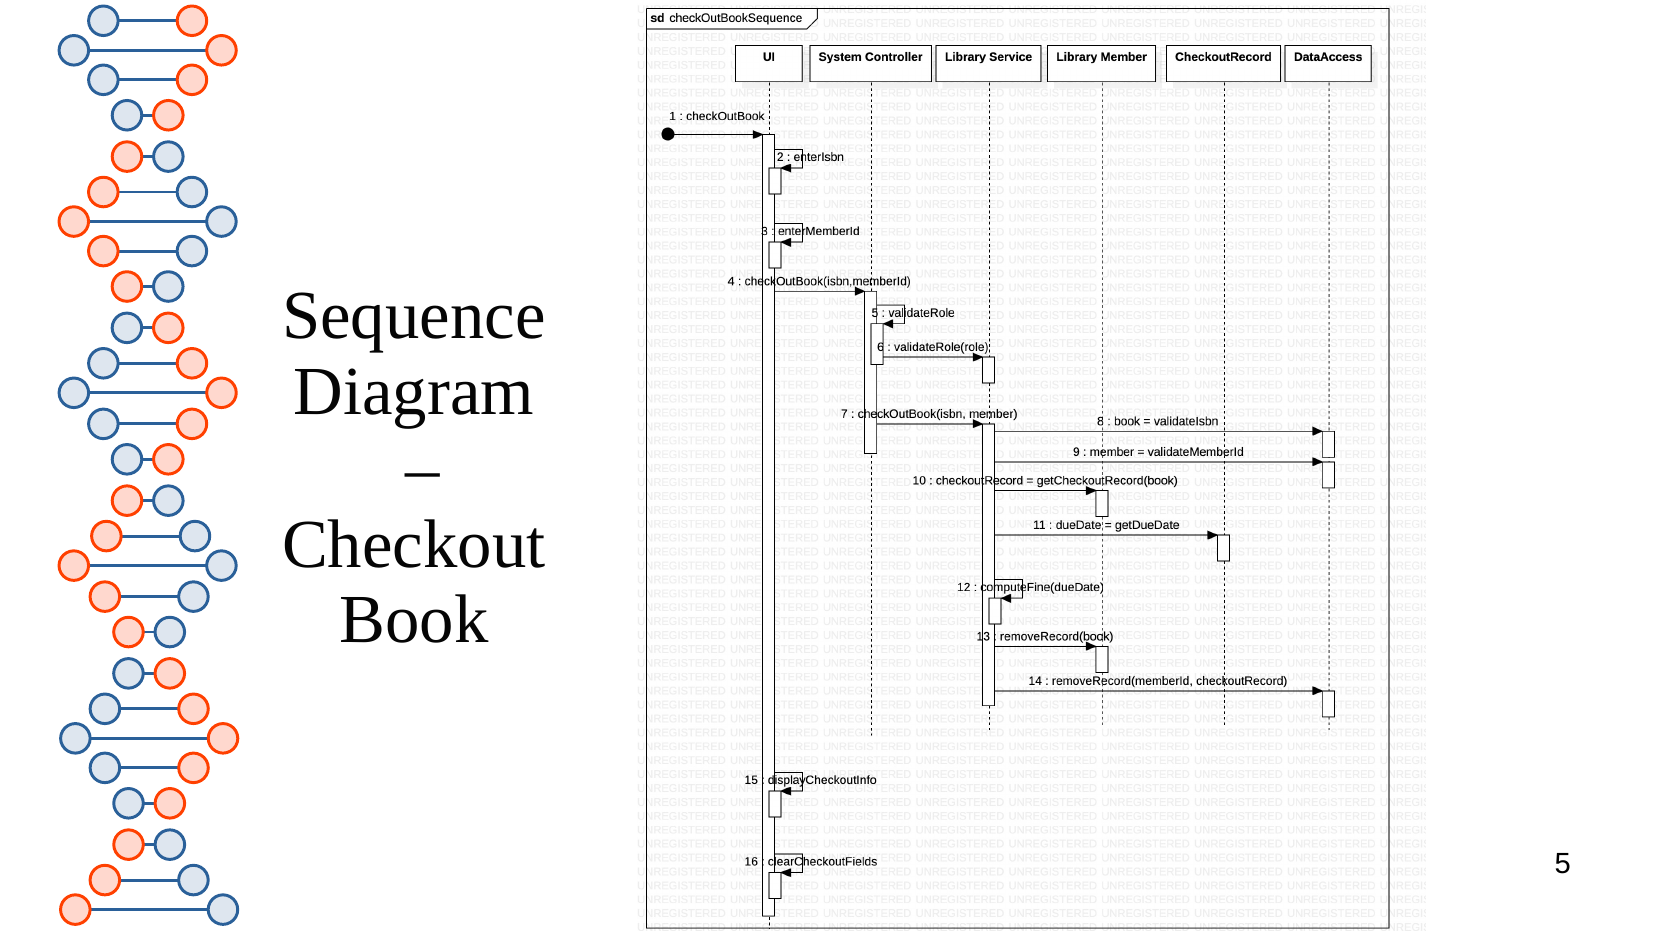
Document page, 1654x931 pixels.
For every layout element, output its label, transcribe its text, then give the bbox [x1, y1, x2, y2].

picture [637, 0, 1426, 931]
title Sequence Diagram – Checkout Book [265, 35, 563, 901]
